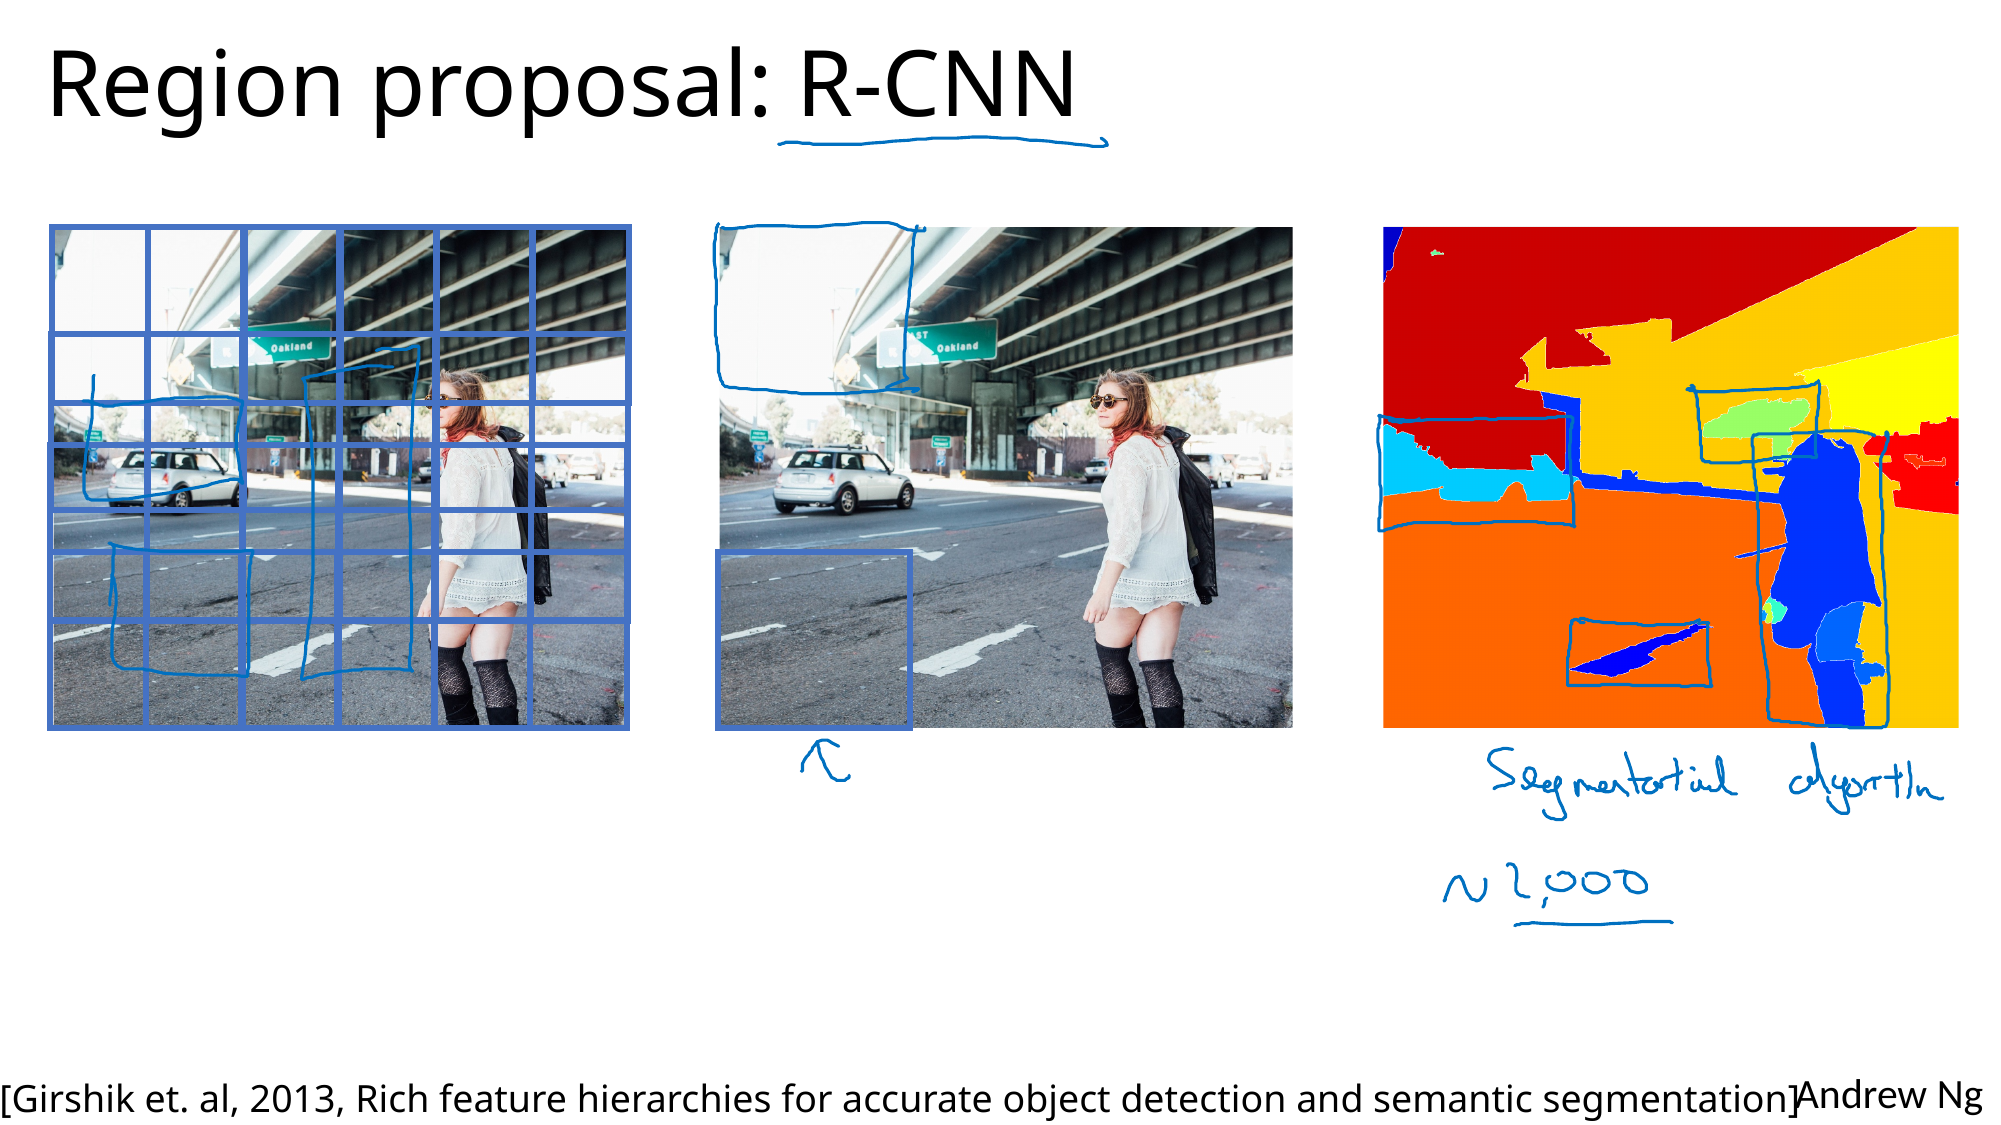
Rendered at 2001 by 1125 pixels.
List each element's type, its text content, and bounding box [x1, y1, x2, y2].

picture [53, 133, 1959, 931]
text_box [Girshik et. al, 2013, Rich feature hierarchies for accurate object detection and semantic segmentation] [0, 1067, 1815, 1125]
title Region proposal: R-CNN [30, 29, 2000, 248]
